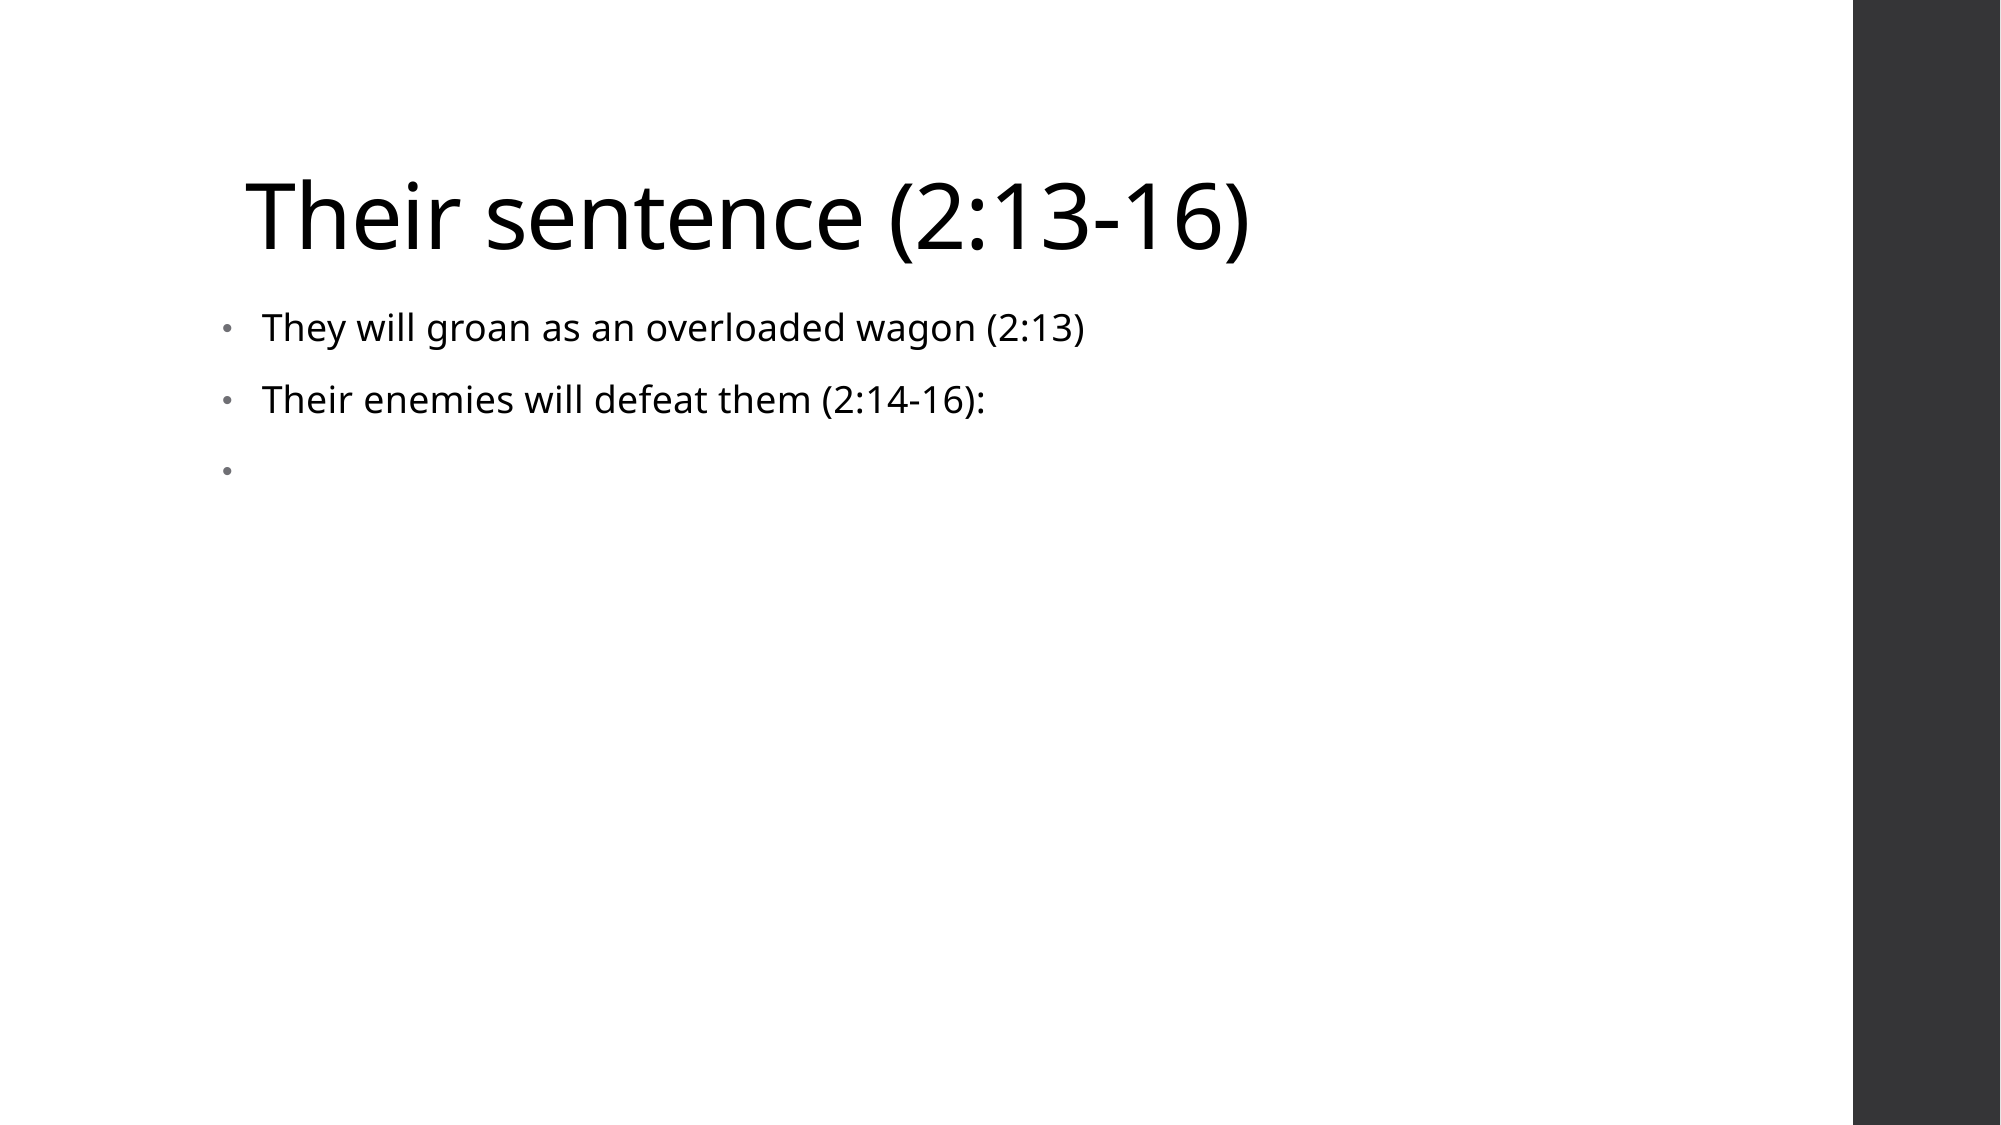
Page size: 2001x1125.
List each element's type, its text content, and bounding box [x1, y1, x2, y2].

title Their sentence (2:13-16) [206, 60, 1797, 278]
list They will groan as an overloaded wagon (2:13) Their enemies will defeat them (2:14-16): [206, 299, 1617, 1014]
